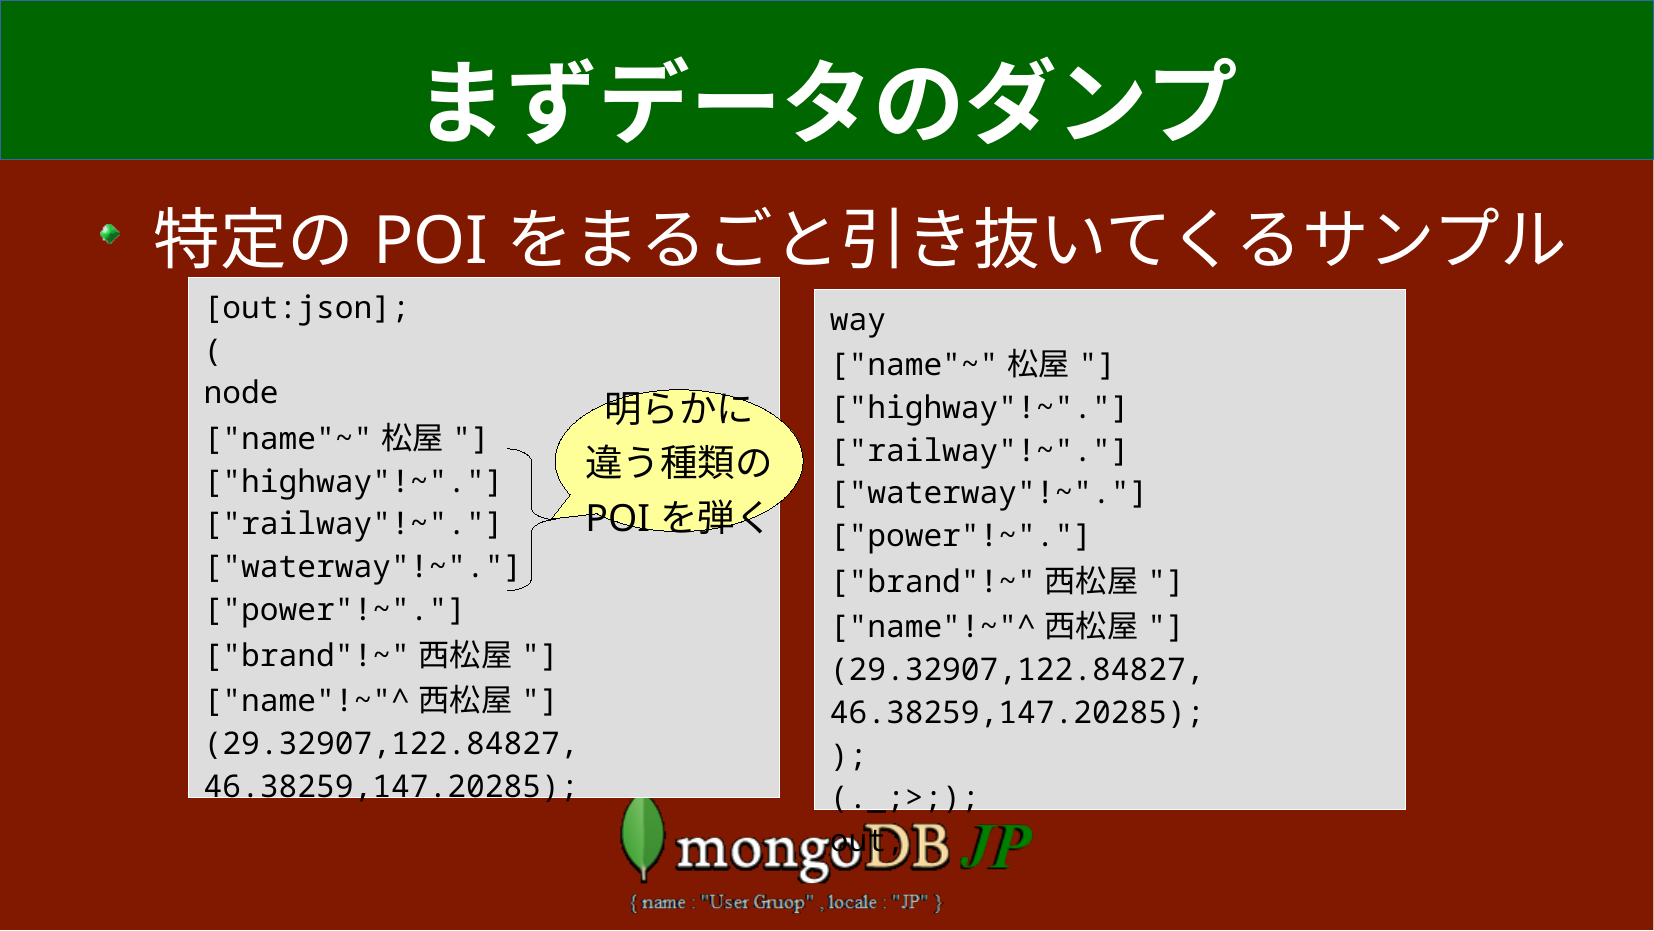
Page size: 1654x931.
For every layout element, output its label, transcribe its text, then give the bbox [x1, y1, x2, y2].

text_box [out:json]; ( node ["name"~"松屋"] ["highway"!~"."] ["railway"!~"."] ["waterway"!~"."] ["power"!~"."] ["brand"!~"西松屋"] ["name"!~"^西松屋"] (29.32907,122.84827, 46.38259,147.20285); [188, 277, 780, 798]
list 特定のPOIをまるごと引き抜いてくるサンプル [82, 185, 1571, 726]
text_box way ["name"~"松屋"] ["highway"!~"."] ["railway"!~"."] ["waterway"!~"."] ["power"!~"."] ["brand"!~"西松屋"] ["name"!~"^西松屋"] (29.32907,122.84827, 46.38259,147.20285); ); (._;>;); out; [814, 289, 1406, 810]
picture [616, 784, 1047, 931]
title まずデータのダンプ [82, 37, 1571, 156]
text_box 明らかに 違う種類の POIを弾く [550, 389, 804, 532]
